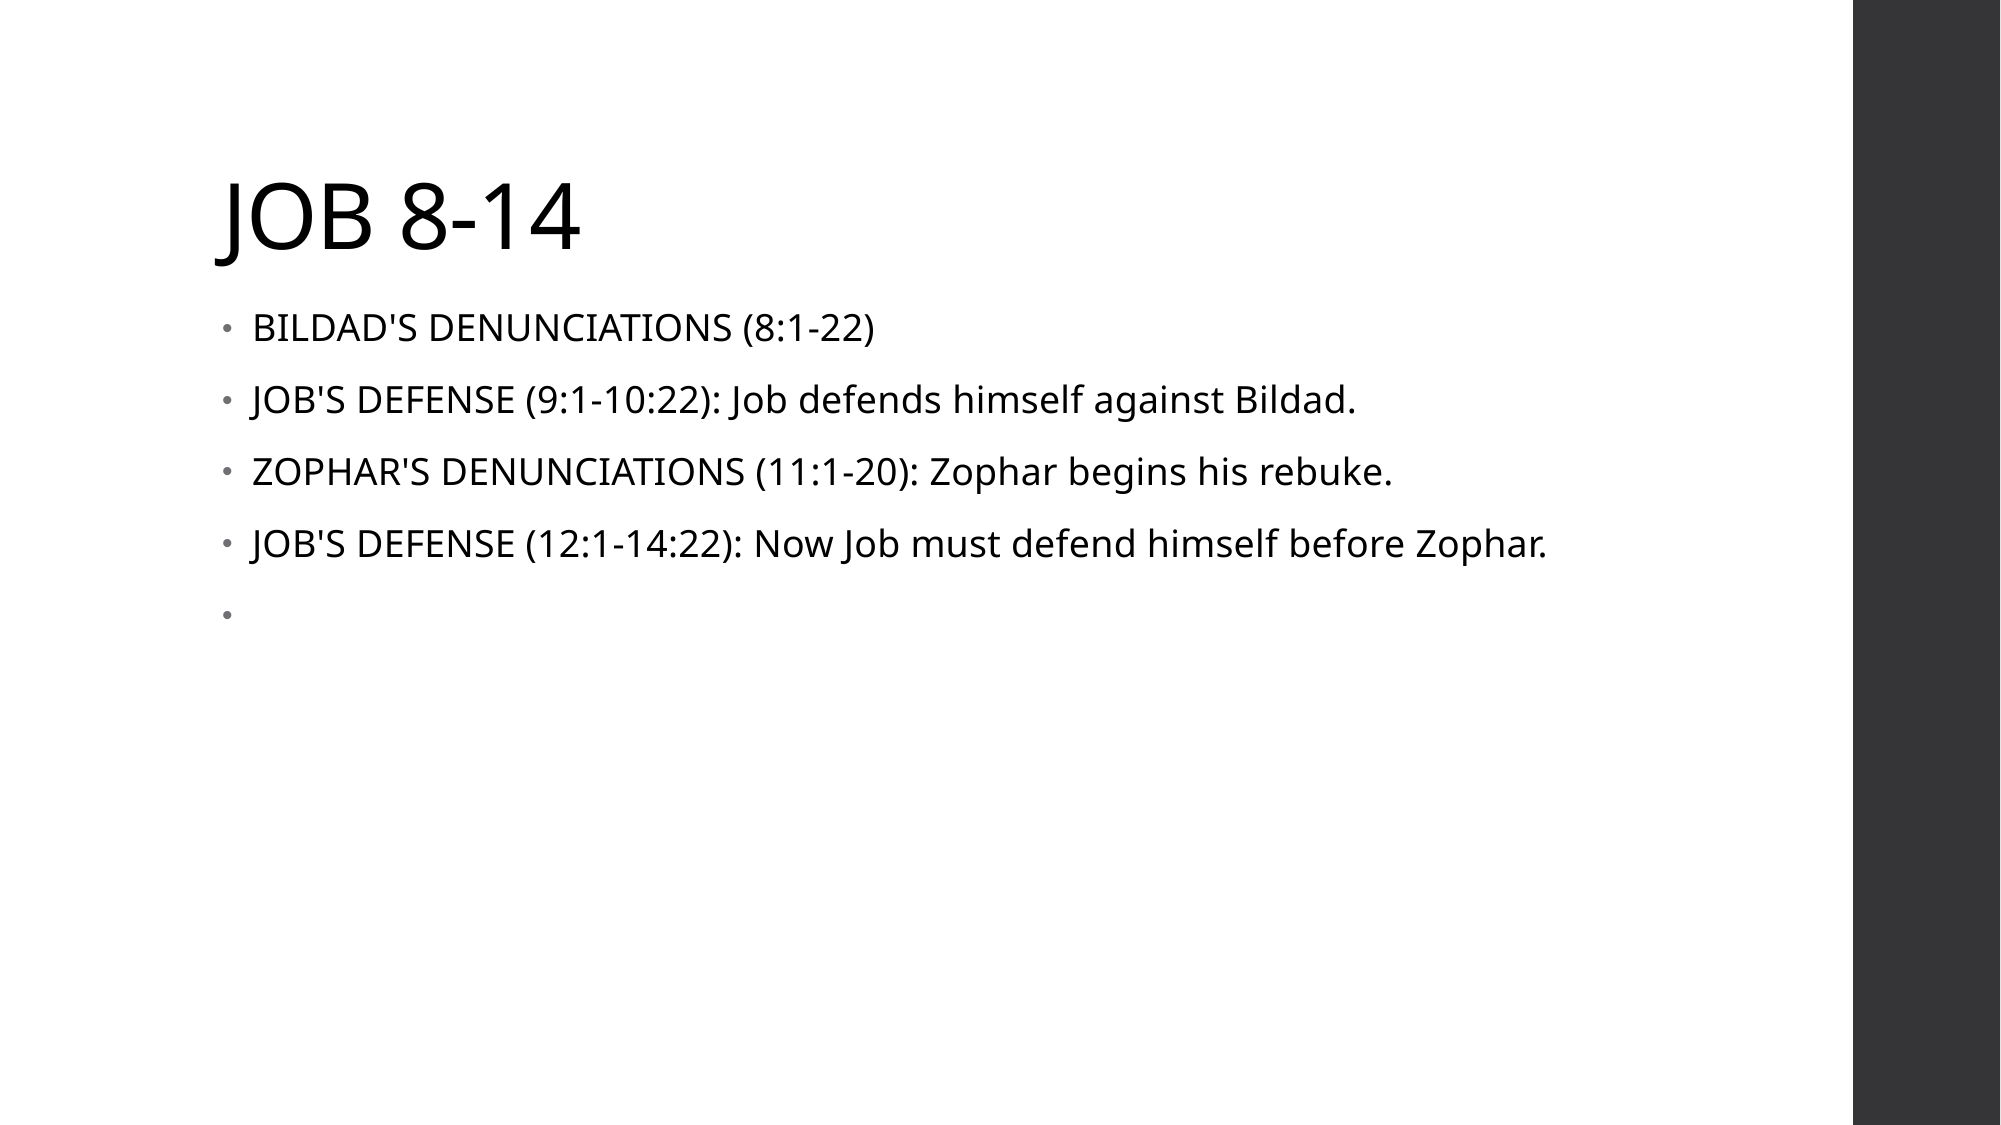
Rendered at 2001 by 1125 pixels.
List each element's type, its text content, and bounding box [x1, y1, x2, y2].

list BILDAD'S DENUNCIATIONS (8:1-22) JOB'S DEFENSE (9:1-10:22): Job defends himself against Bildad. ZOPHAR'S DENUNCIATIONS (11:1-20): Zophar begins his rebuke. JOB'S DEFENSE (12:1-14:22): Now Job must defend himself before Zophar. [206, 299, 1617, 1014]
title JOB 8-14 [206, 60, 1797, 278]
